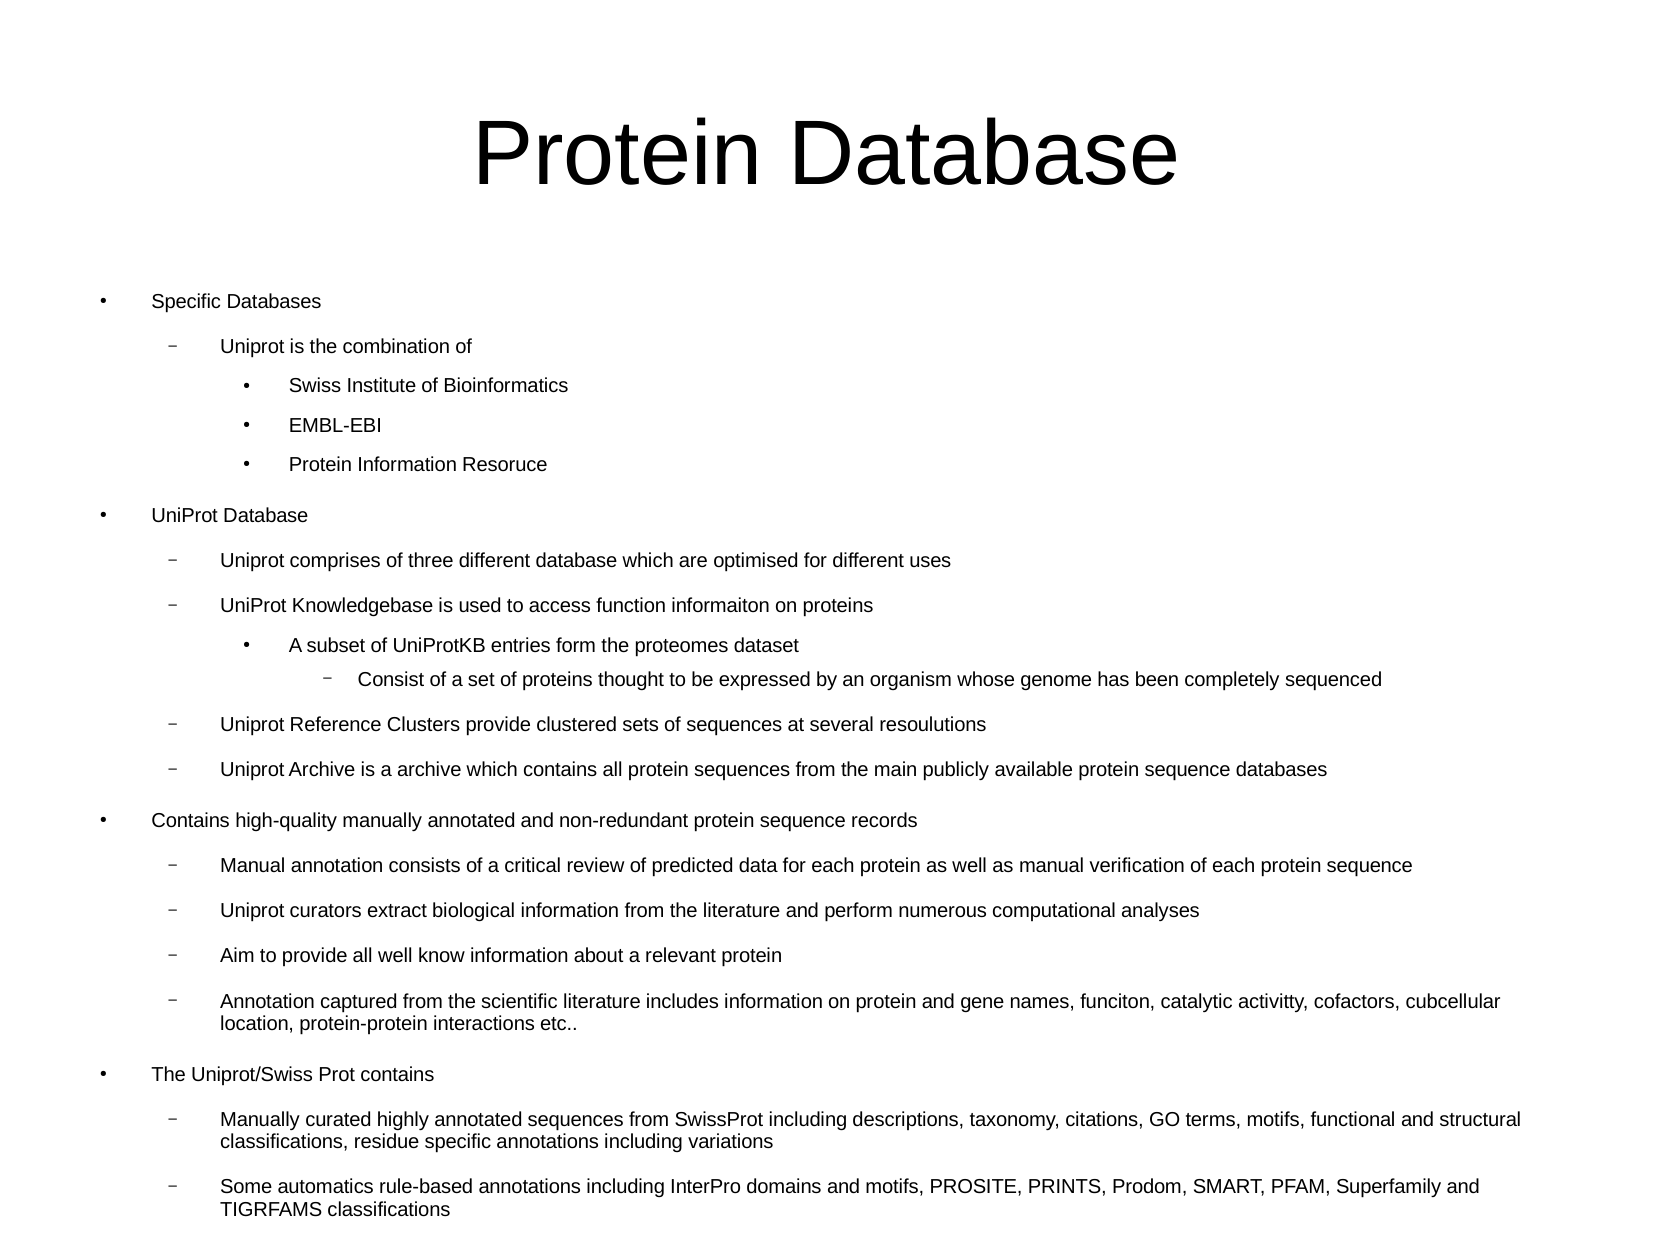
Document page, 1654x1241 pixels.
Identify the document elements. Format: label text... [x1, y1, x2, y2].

list Specific Databases Uniprot is the combination of Swiss Institute of Bioinformatics EMBL-EBI Protein Information Resoruce UniProt Database Uniprot comprises of three different database which are optimised for different uses UniProt Knowledgebase is used to access function informaiton on proteins A subset of UniProtKB entries form the proteomes dataset Consist of a set of proteins thought to be expressed by an organism whose genome has been completely sequenced Uniprot Reference Clusters provide clustered sets of sequences at several resoulutions Uniprot Archive is a archive which contains all protein sequences from the main publicly available protein sequence databases Contains high-quality manually annotated and non-redundant protein sequence records Manual annotation consists of a critical review of predicted data for each protein as well as manual verification of each protein sequence Uniprot curators extract biological information from the literature and perform numerous computational analyses Aim to provide all well know information about a relevant protein Annotation captured from the scientific literature includes information on protein and gene names, funciton, catalytic activitty, cofactors, cubcellular location, protein-protein interactions etc.. The Uniprot/Swiss Prot contains Manually curated highly annotated sequences from SwissProt including descriptions, taxonomy, citations, GO terms, motifs, functional and structural classifications, residue specific annotations including variations Some automatics rule-based annotations including InterPro domains and motifs, PROSITE, PRINTS, Prodom, SMART, PFAM, Superfamily and TIGRFAMS classifications [82, 290, 1571, 1229]
title Protein Database [82, 49, 1571, 257]
